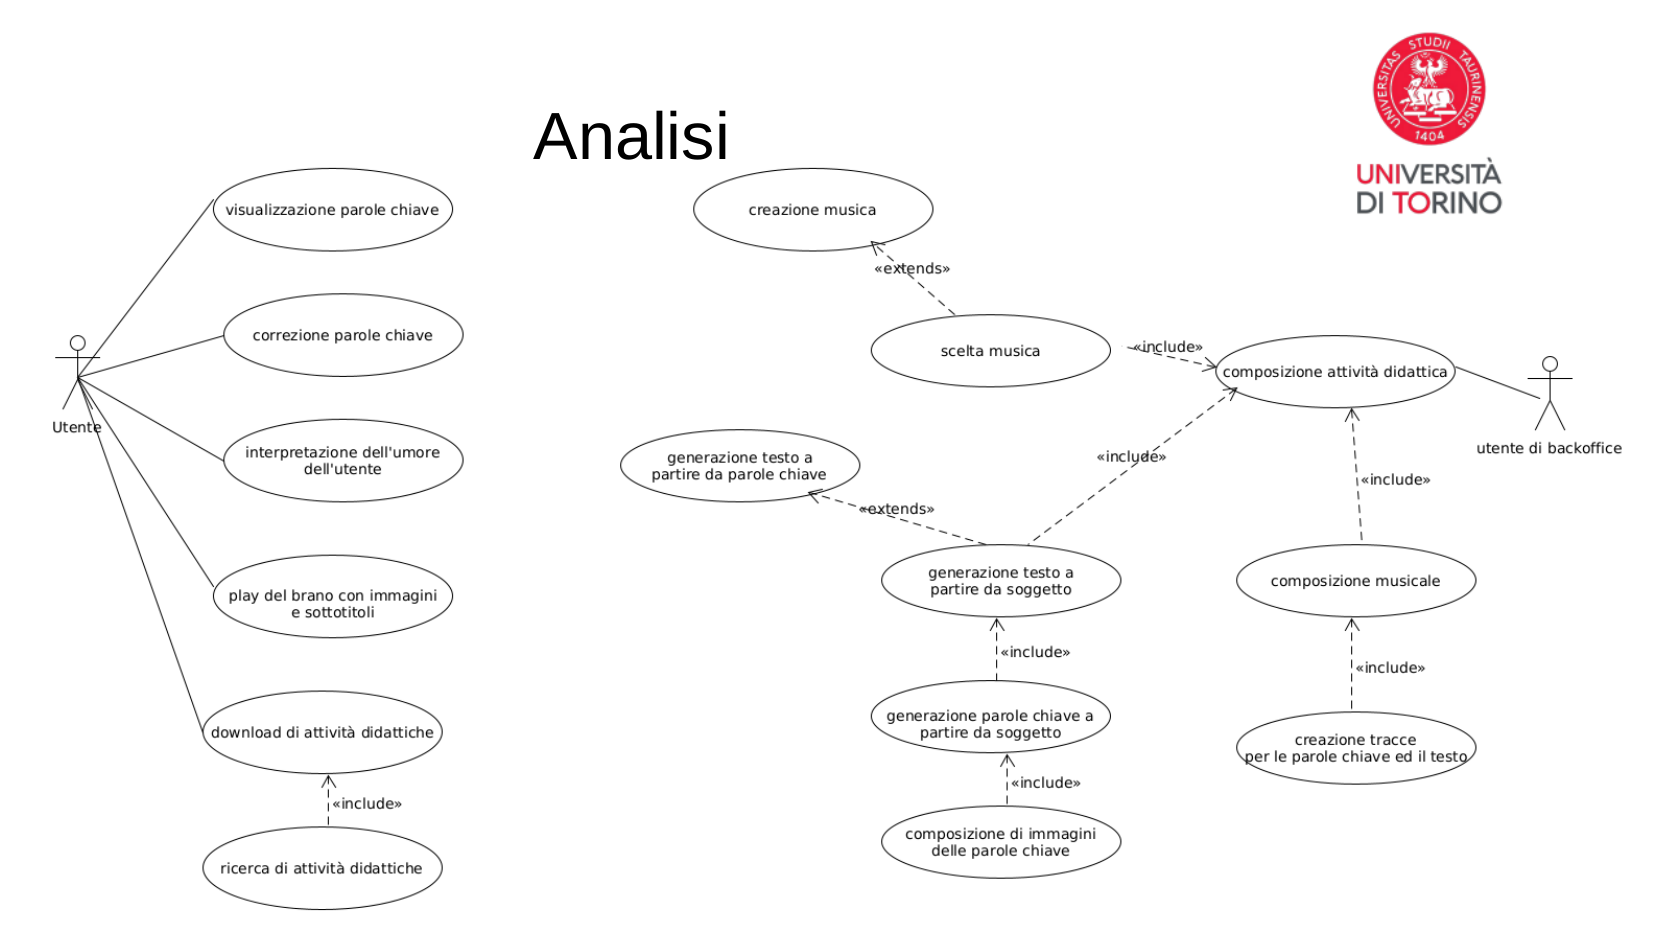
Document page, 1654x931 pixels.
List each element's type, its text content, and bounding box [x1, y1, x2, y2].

picture [25, 0, 1654, 931]
title Analisi [82, 37, 1182, 237]
